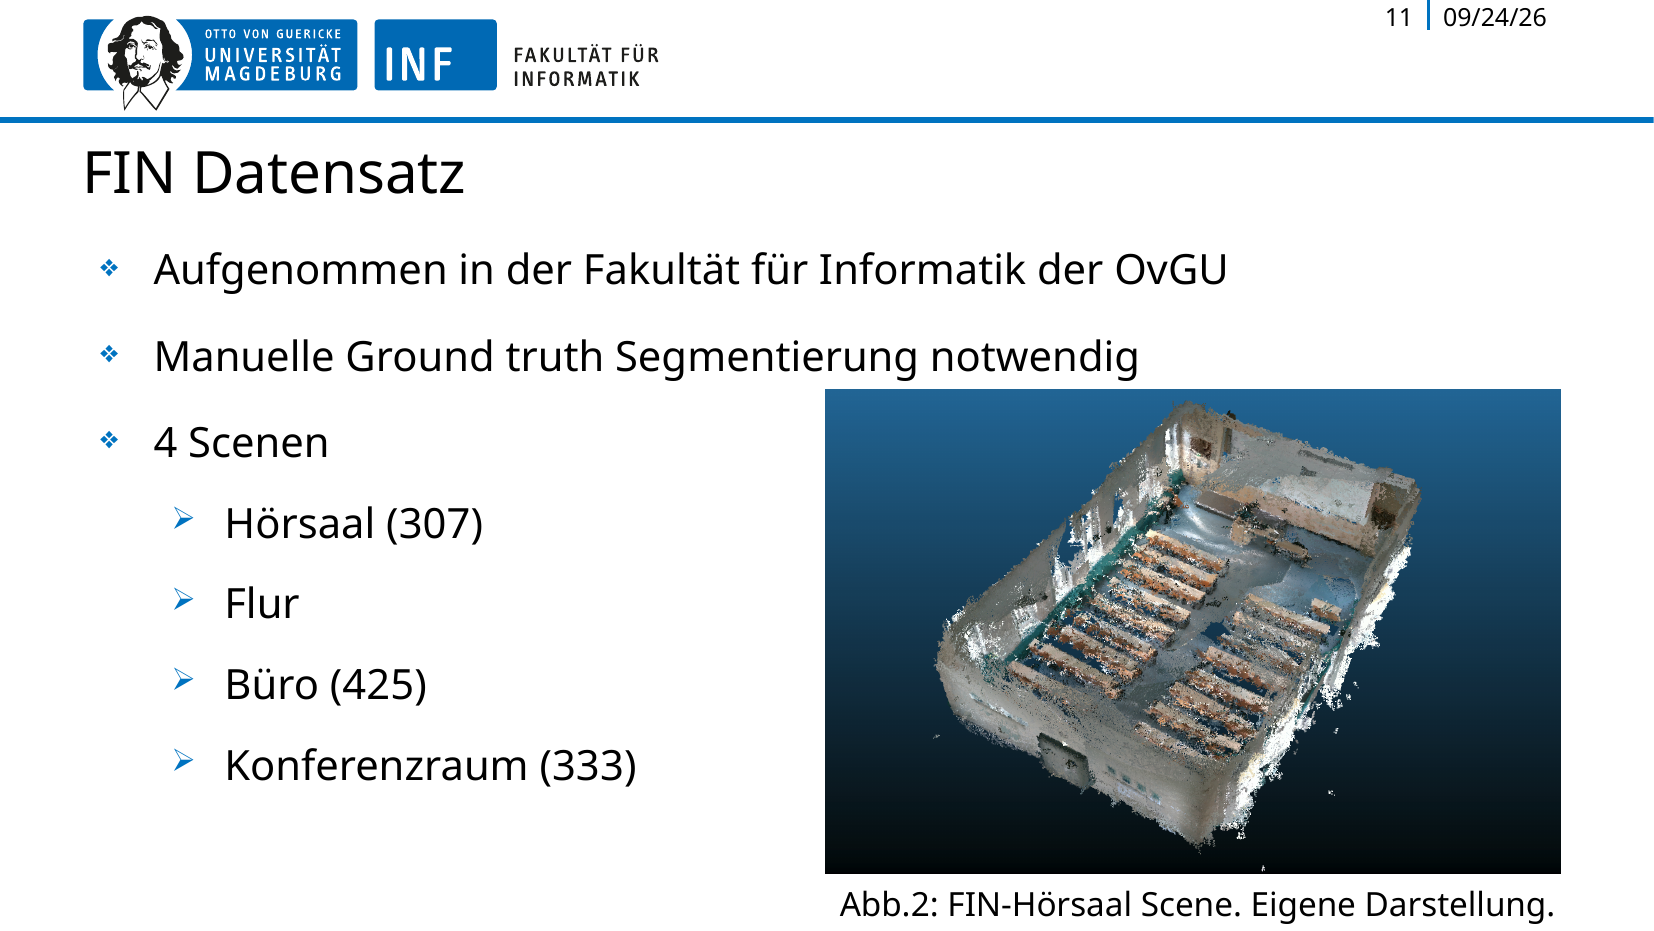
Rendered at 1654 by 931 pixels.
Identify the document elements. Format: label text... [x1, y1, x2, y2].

list Aufgenommen in der Fakultät für Informatik der OvGU Manuelle Ground truth Segmentierung notwendig 4 Scenen Hörsaal (307) Flur Büro (425) Konferenzraum (333) [82, 240, 1571, 916]
title FIN Datensatz [82, 131, 1571, 211]
picture [825, 389, 1561, 874]
text_box Abb.2: FIN-Hörsaal Scene. Eigene Darstellung. [825, 874, 1651, 931]
